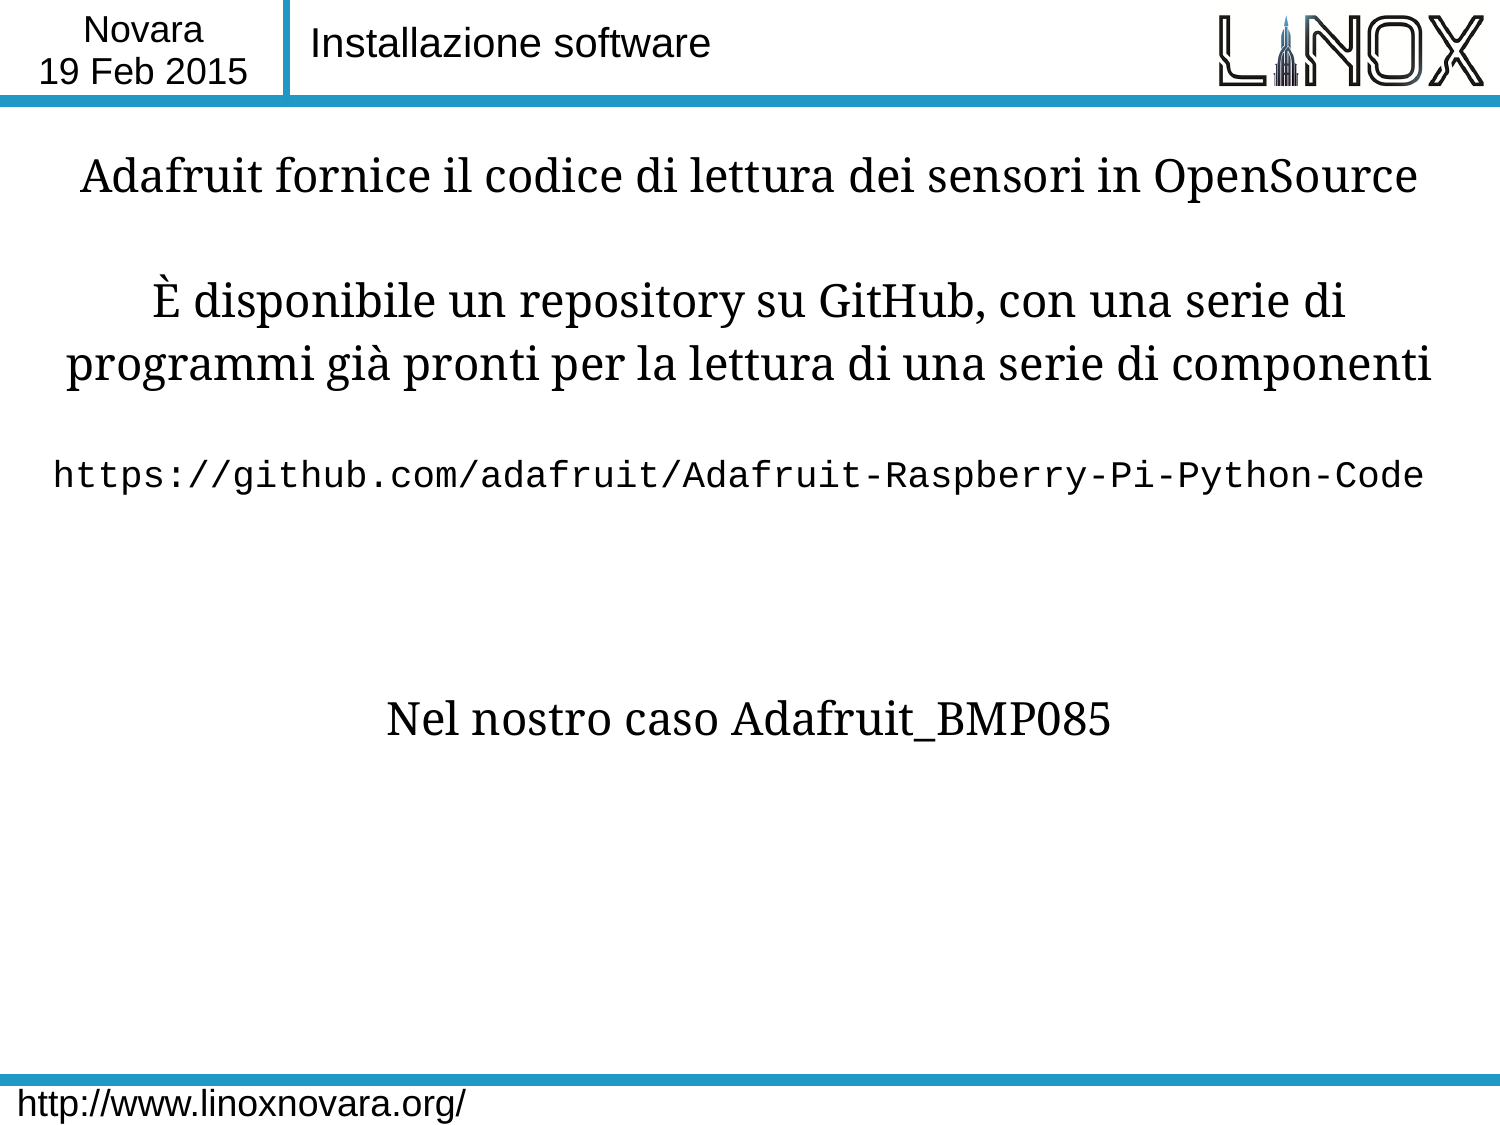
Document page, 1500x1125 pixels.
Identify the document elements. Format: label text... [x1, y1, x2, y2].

picture [0, 0, 1500, 107]
text_box Adafruit fornice il codice di lettura dei sensori in OpenSource È disponibile un repository su GitHub, con una serie di programmi già pronti per la lettura di una serie di componenti https://github.com/adafruit/Adafruit-Raspberry-Pi-Python-Code Nel nostro caso Adafruit_BMP085 [23, 135, 1477, 775]
list Installazione software [295, 11, 1321, 87]
picture [0, 1074, 1500, 1086]
